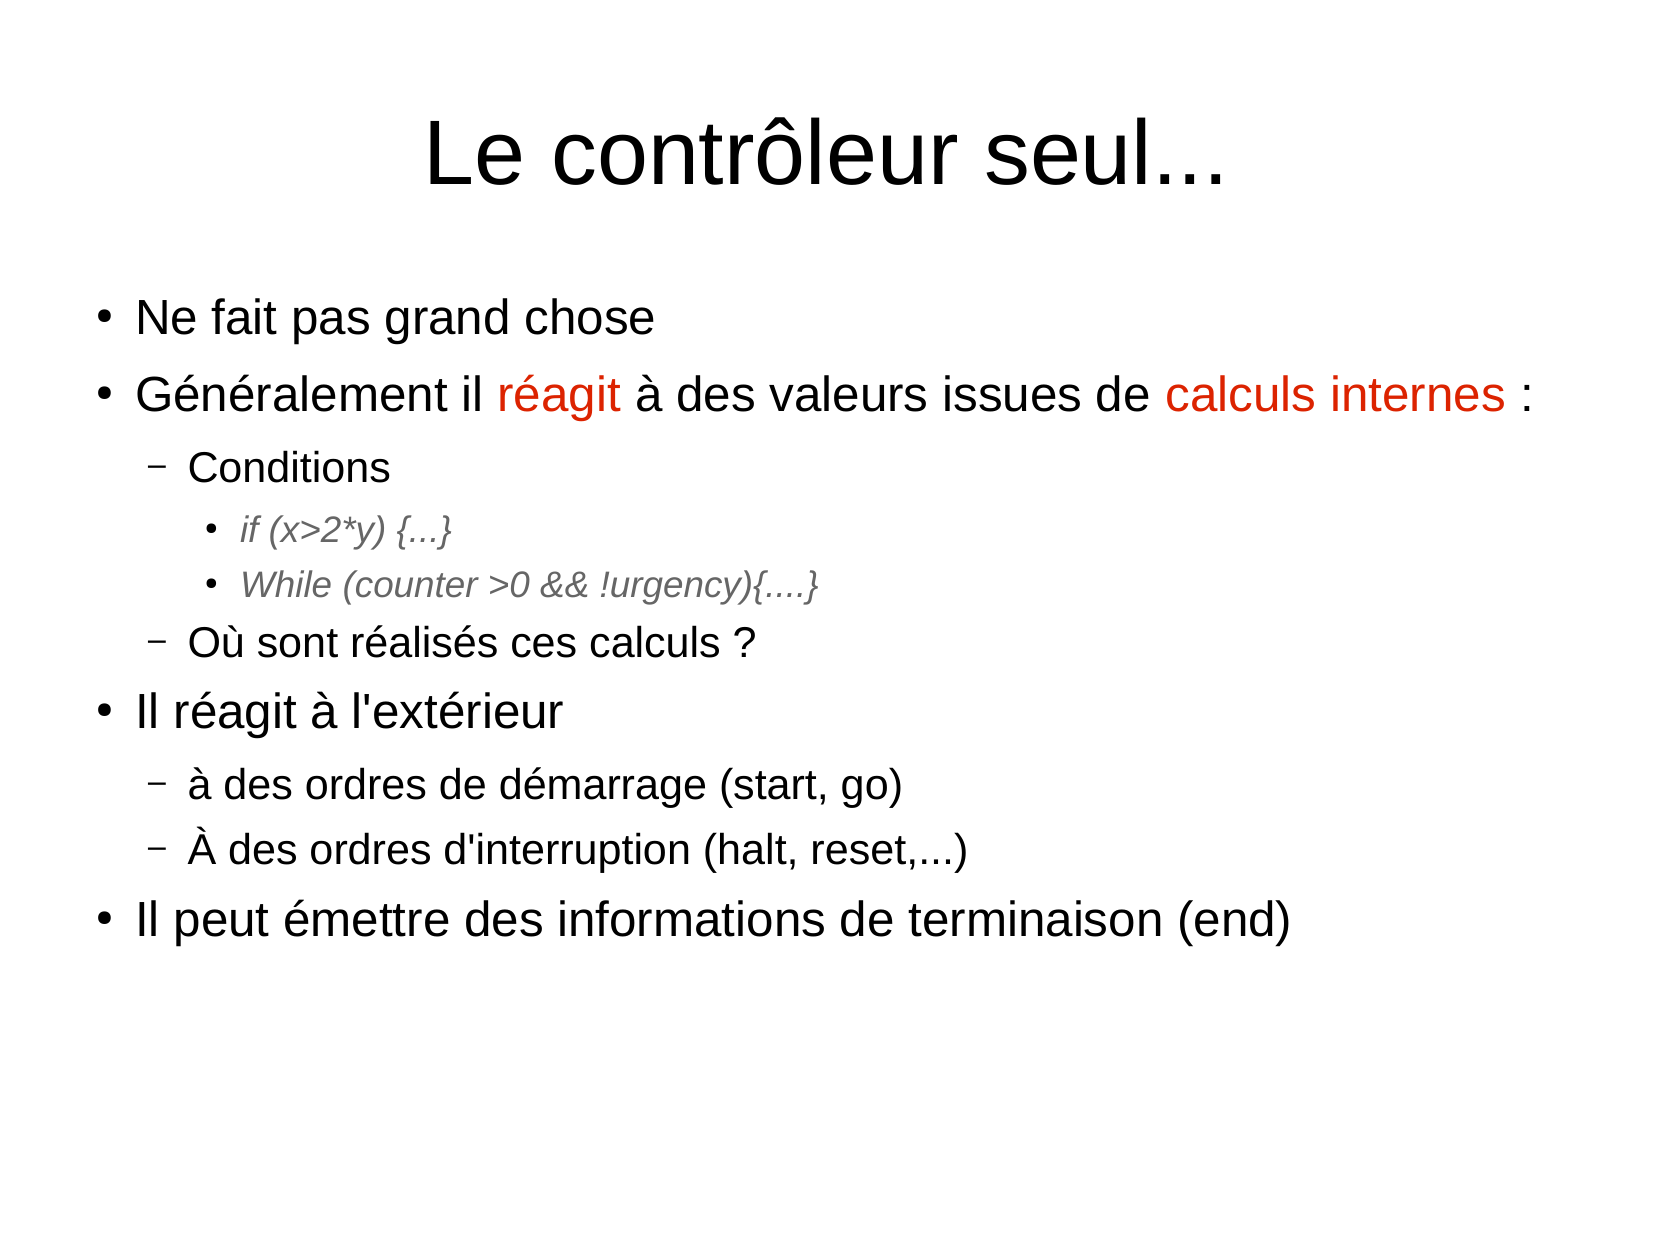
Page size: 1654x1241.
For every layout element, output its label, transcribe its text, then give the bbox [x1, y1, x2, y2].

list Ne fait pas grand chose Généralement il réagit à des valeurs issues de calculs internes : Conditions if (x>2*y) {...} While (counter >0 && !urgency){....} Où sont réalisés ces calculs ? Il réagit à l'extérieur à des ordres de démarrage (start, go) À des ordres d'interruption (halt, reset,...) Il peut émettre des informations de terminaison (end) [82, 290, 1538, 1010]
title Le contrôleur seul... [82, 49, 1571, 257]
